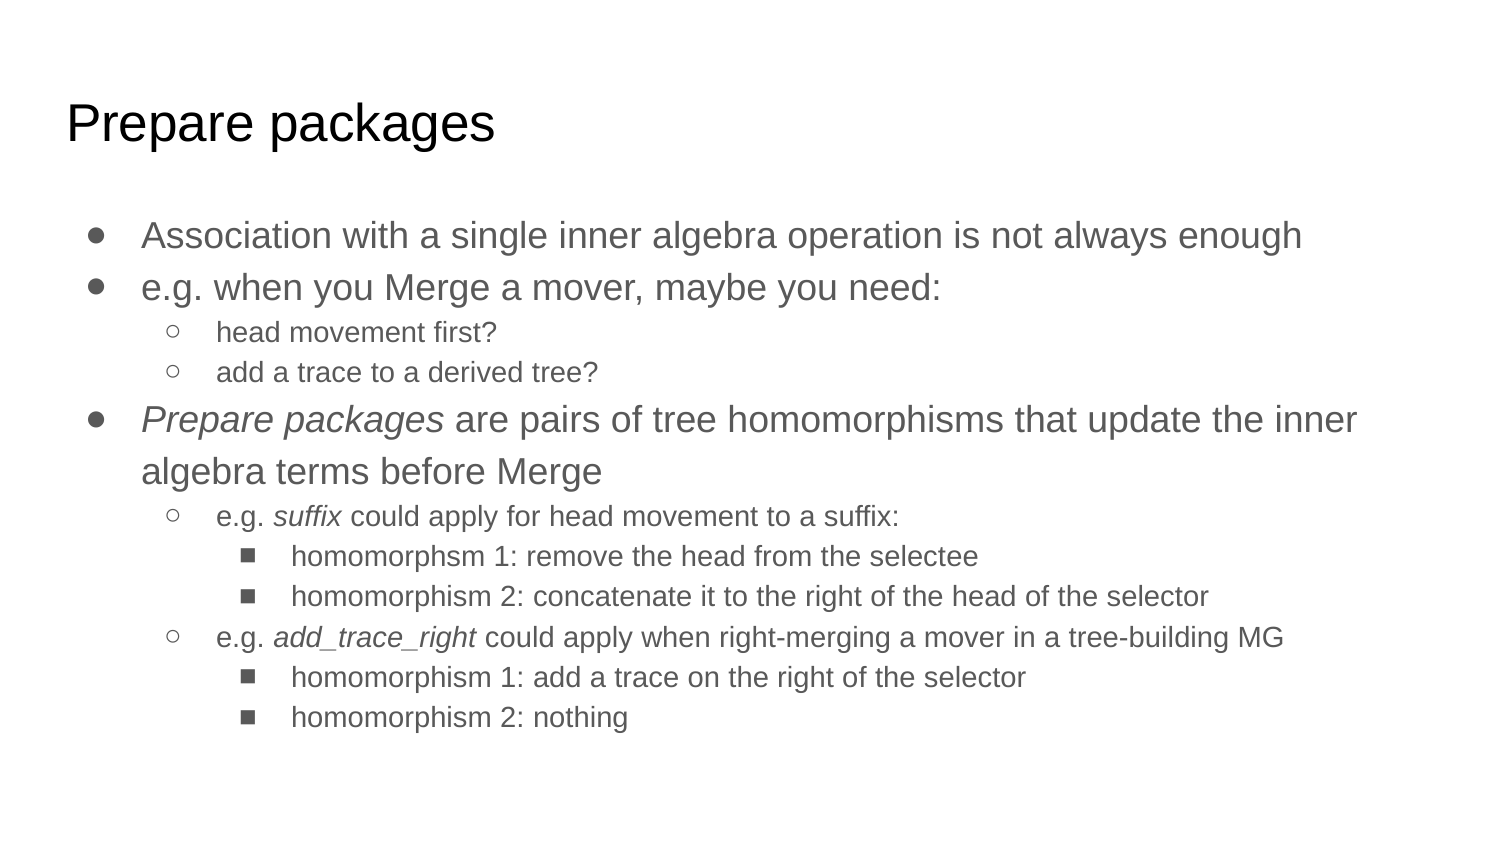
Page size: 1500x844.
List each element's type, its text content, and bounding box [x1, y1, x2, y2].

title Prepare packages [51, 72, 1449, 167]
list Association with a single inner algebra operation is not always enough e.g. when you Merge a mover, maybe you need: head movement first? add a trace to a derived tree? Prepare packages are pairs of tree homomorphisms that update the inner algebra terms before Merge e.g. suffix could apply for head movement to a suffix: homomorphsm 1: remove the head from the selectee homomorphism 2: concatenate it to the right of the head of the selector e.g. add_trace_right could apply when right-merging a mover in a tree-building MG homomorphism 1: add a trace on the right of the selector homomorphism 2: nothing [51, 189, 1449, 750]
